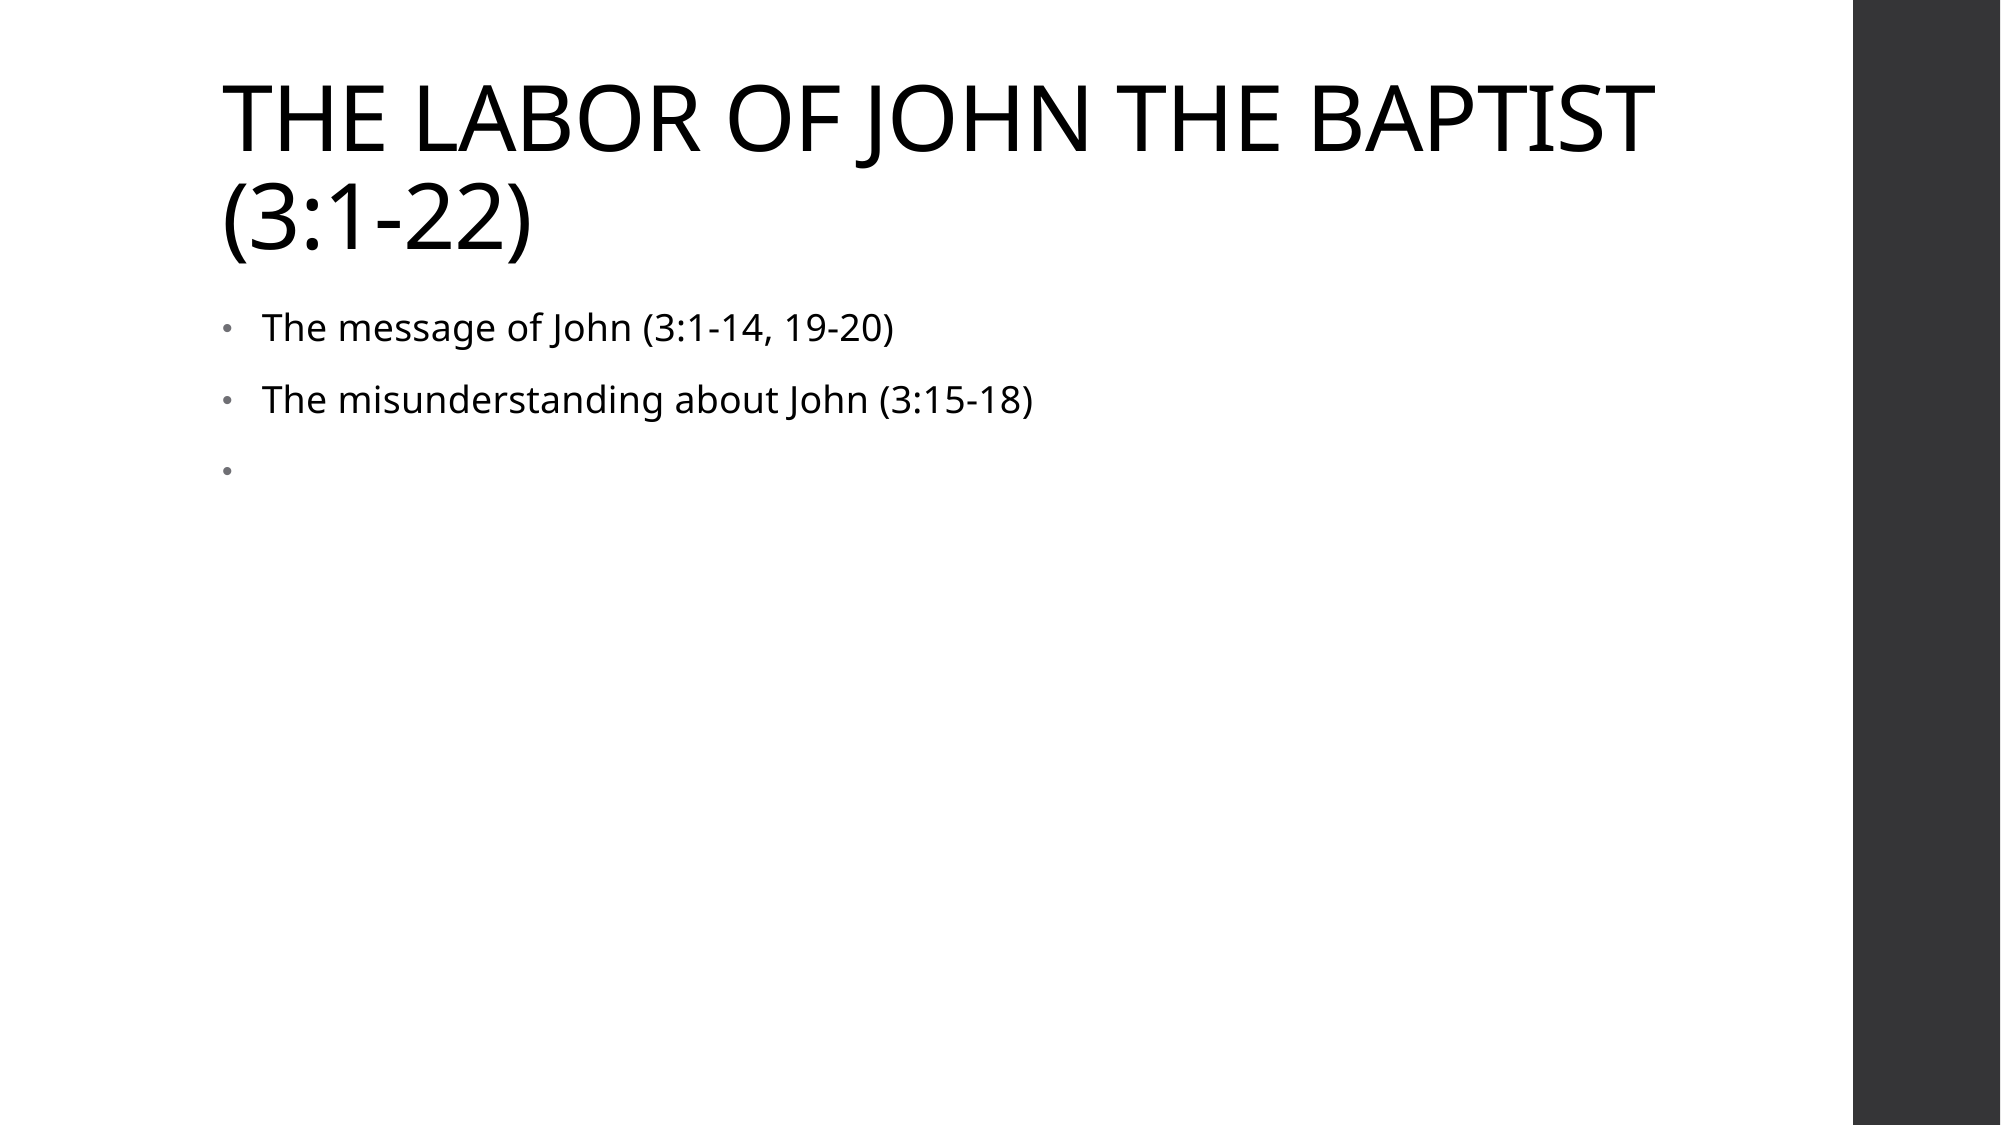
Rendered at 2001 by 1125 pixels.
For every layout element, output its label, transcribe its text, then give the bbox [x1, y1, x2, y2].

title THE LABOR OF JOHN THE BAPTIST (3:1-22) [206, 60, 1797, 278]
list The message of John (3:1-14, 19-20) The misunderstanding about John (3:15-18) [206, 299, 1617, 1014]
